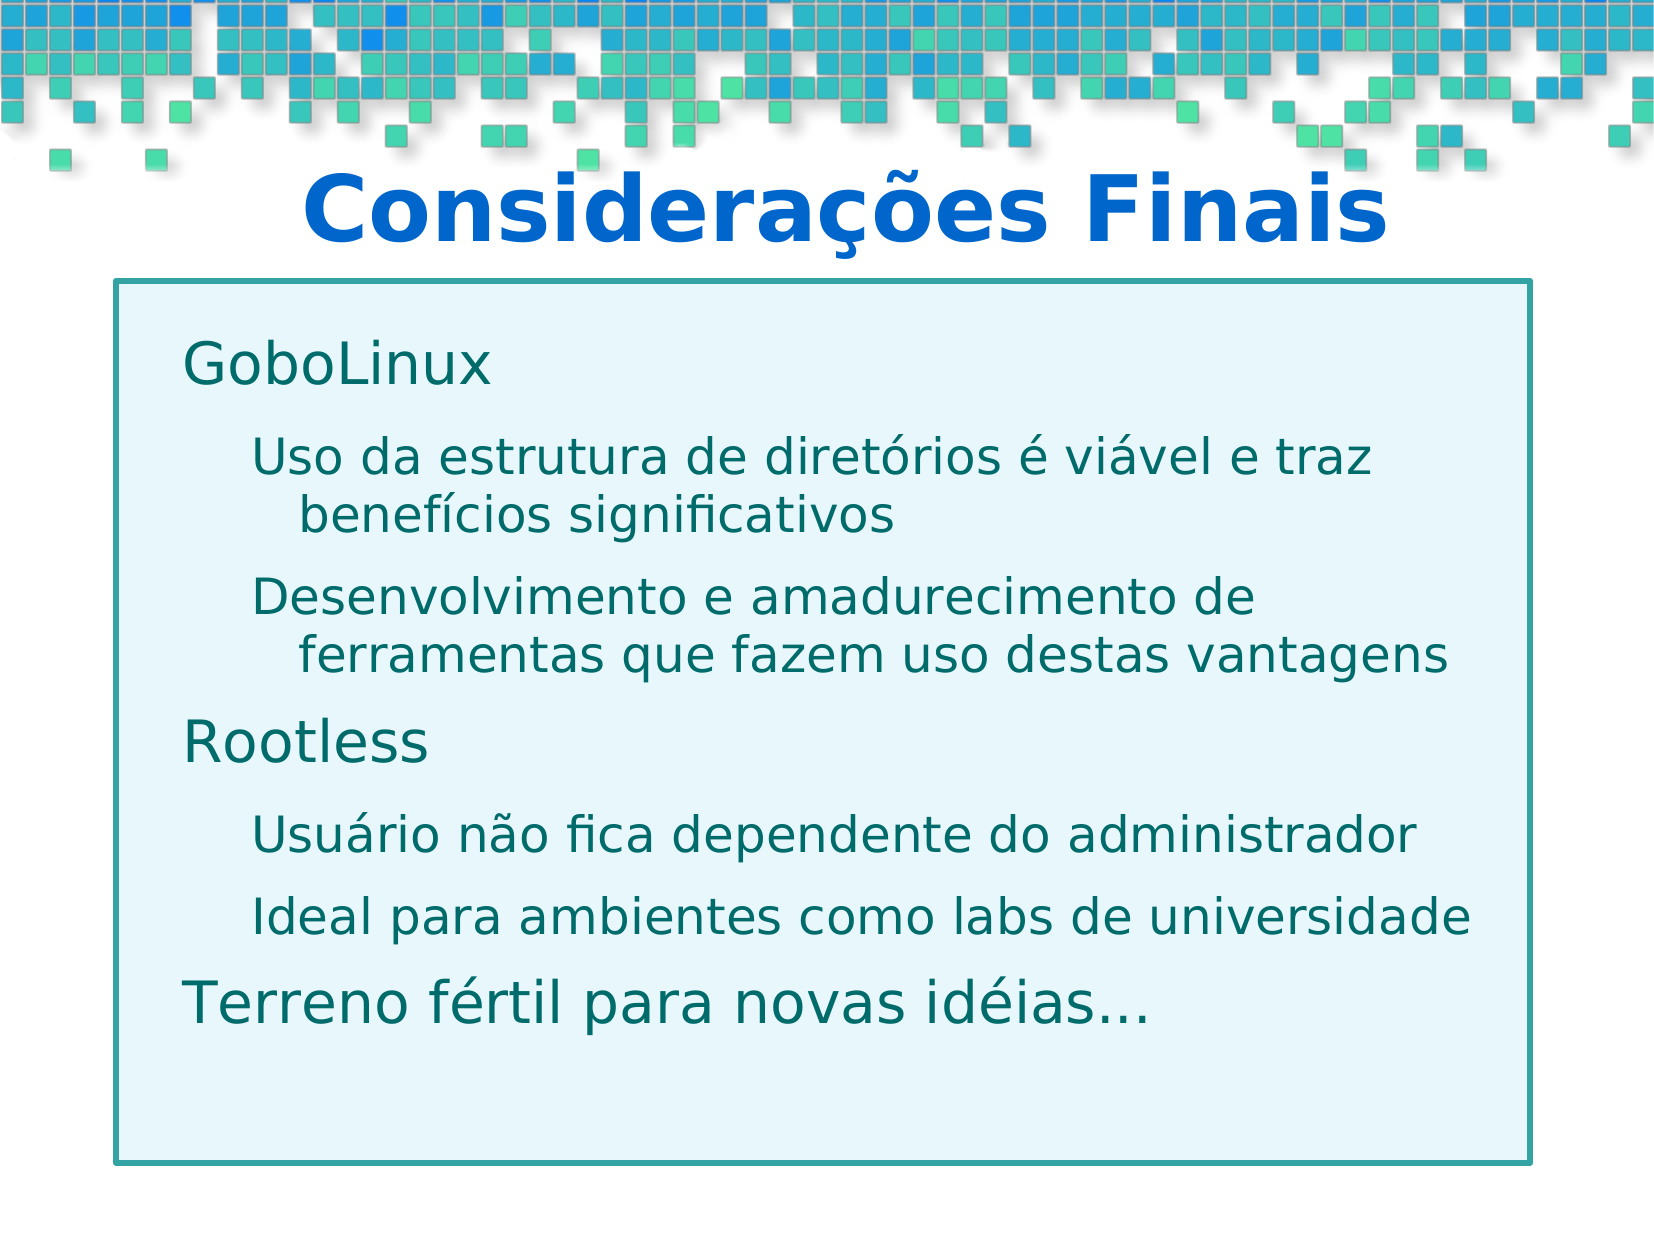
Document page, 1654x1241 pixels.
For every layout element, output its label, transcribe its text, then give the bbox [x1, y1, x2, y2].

picture [0, 0, 1654, 185]
title Considerações Finais [112, 132, 1581, 287]
list GoboLinux Uso da estrutura de diretórios é viável e traz benefícios significativos Desenvolvimento e amadurecimento de ferramentas que fazem uso destas vantagens Rootless Usuário não fica dependente do administrador Ideal para ambientes como labs de universidade Terreno fértil para novas idéias... [156, 330, 1479, 1096]
